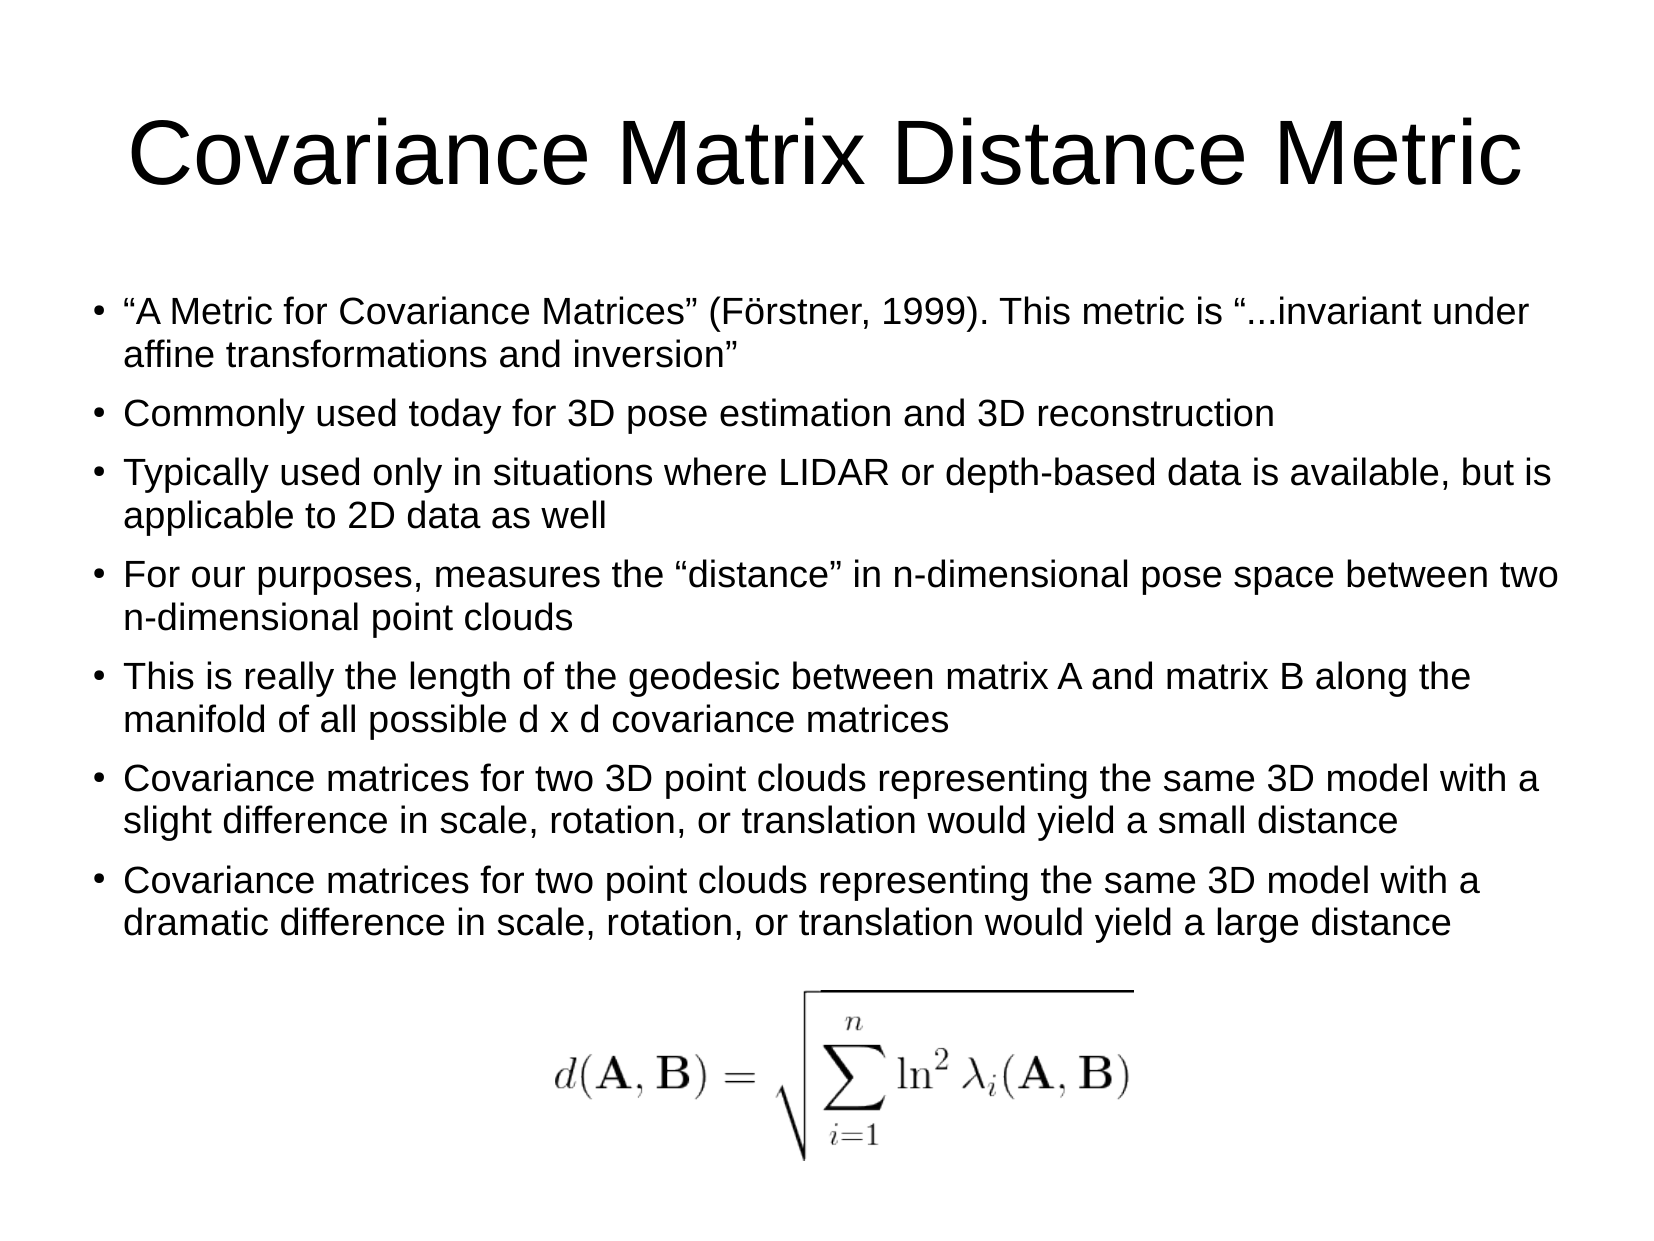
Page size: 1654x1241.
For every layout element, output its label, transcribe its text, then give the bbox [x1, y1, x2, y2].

list “A Metric for Covariance Matrices” (Förstner, 1999). This metric is “...invariant under affine transformations and inversion” Commonly used today for 3D pose estimation and 3D reconstruction Typically used only in situations where LIDAR or depth-based data is available, but is applicable to 2D data as well For our purposes, measures the “distance” in n-dimensional pose space between two n-dimensional point clouds This is really the length of the geodesic between matrix A and matrix B along the manifold of all possible d x d covariance matrices Covariance matrices for two 3D point clouds representing the same 3D model with a slight difference in scale, rotation, or translation would yield a small distance Covariance matrices for two point clouds representing the same 3D model with a dramatic difference in scale, rotation, or translation would yield a large distance [82, 290, 1571, 946]
picture [555, 990, 1134, 1161]
title Covariance Matrix Distance Metric [82, 49, 1571, 257]
